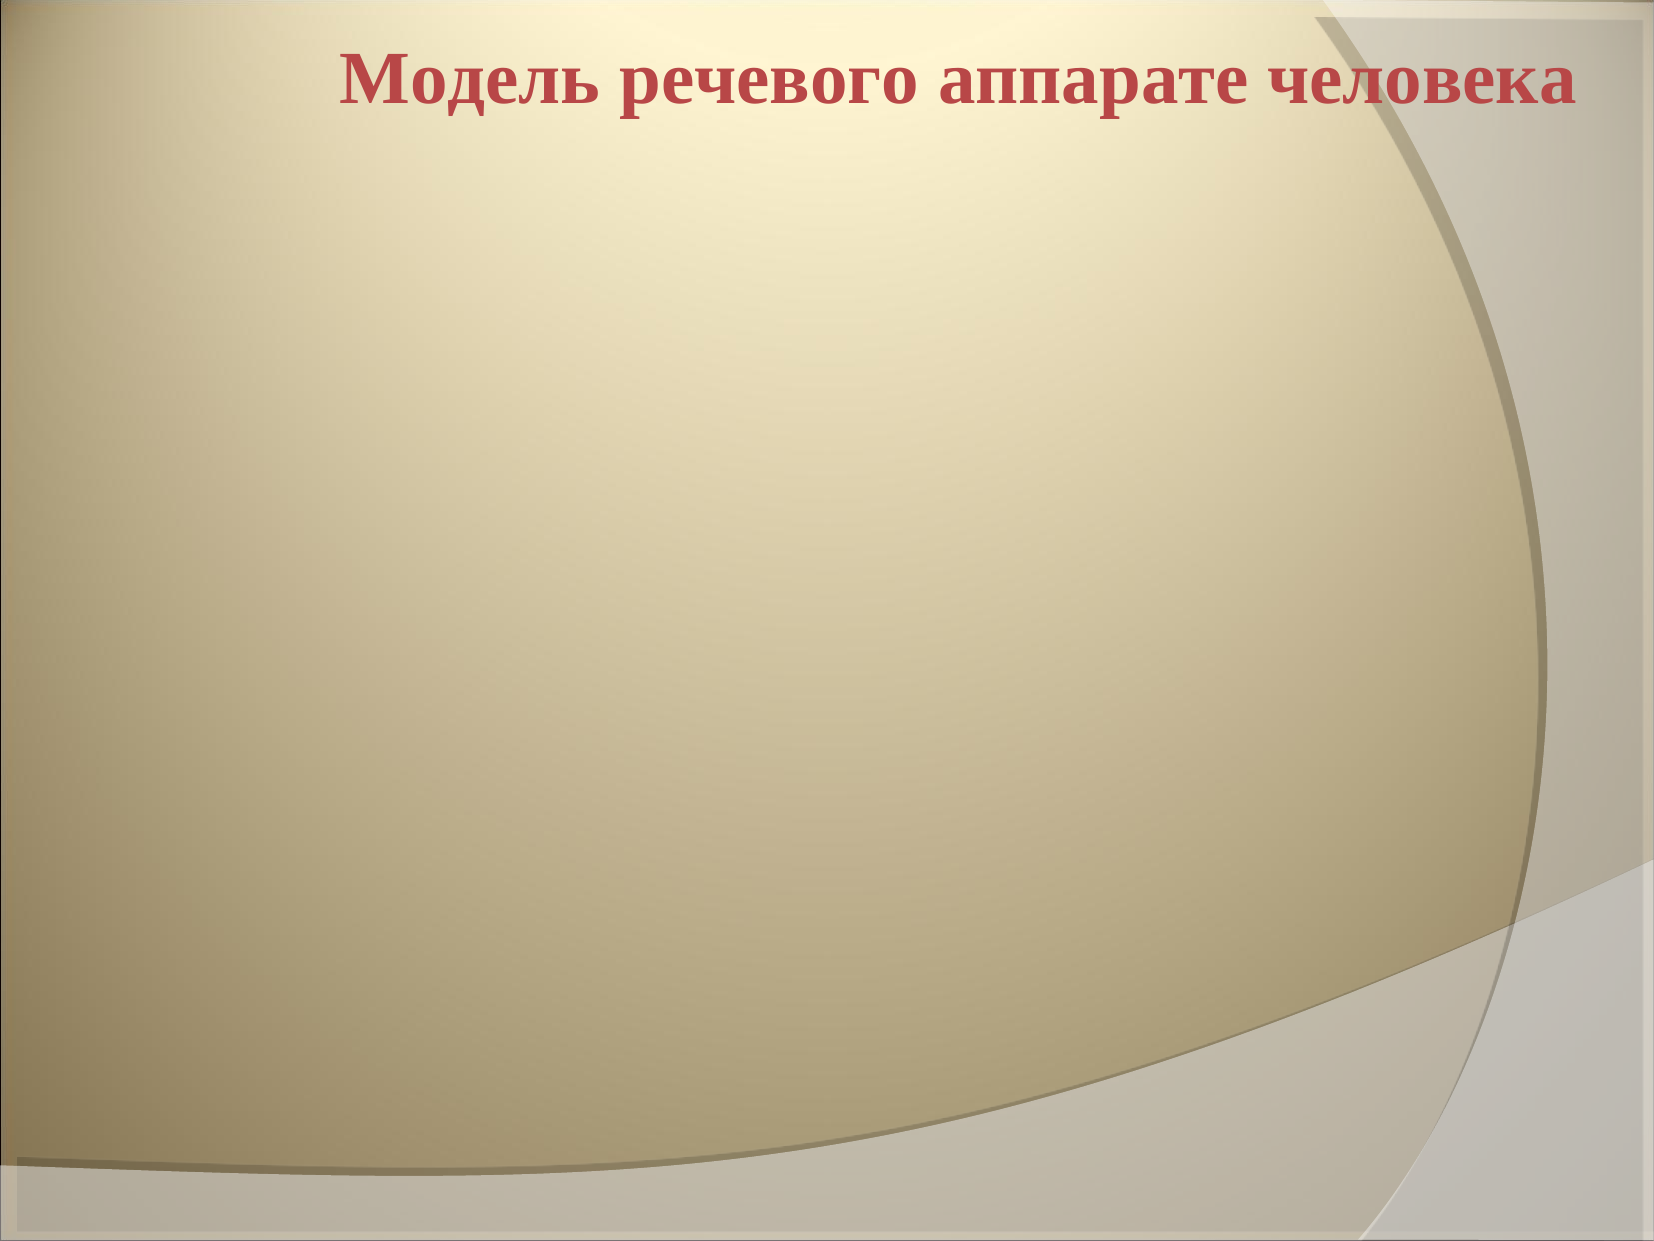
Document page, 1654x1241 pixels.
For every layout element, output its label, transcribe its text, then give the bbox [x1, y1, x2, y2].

text_box Модель речевого аппарате человека [324, 29, 1506, 119]
picture [0, 0, 1547, 1175]
